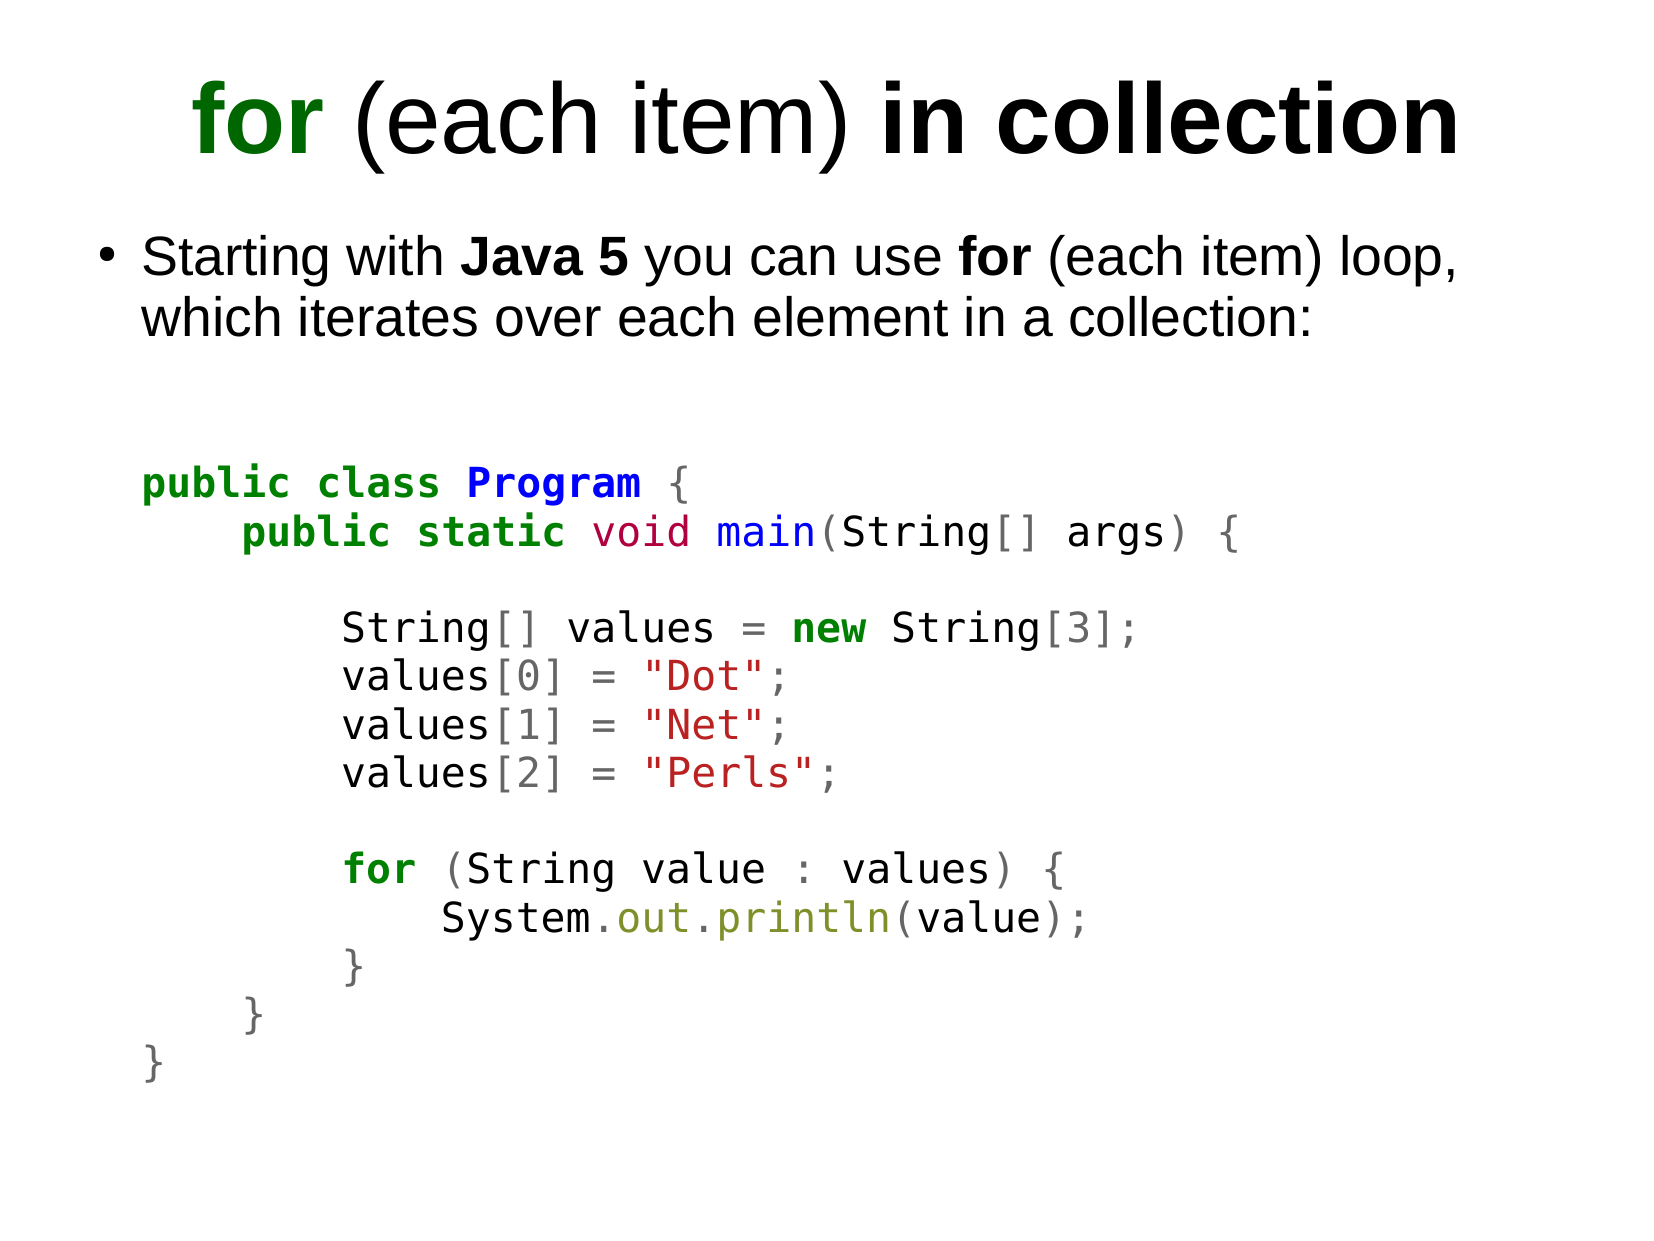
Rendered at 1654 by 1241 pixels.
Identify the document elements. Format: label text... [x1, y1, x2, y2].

list Starting with Java 5 you can use for (each item) loop, which iterates over each element in a collection: public class Program { public static void main(String[] args) { String[] values = new String[3]; values[0] = "Dot"; values[1] = "Net"; values[2] = "Perls"; for (String value : values) { System.out.println(value); } } } [82, 225, 1538, 1186]
title for (each item) in collection [82, 49, 1571, 189]
